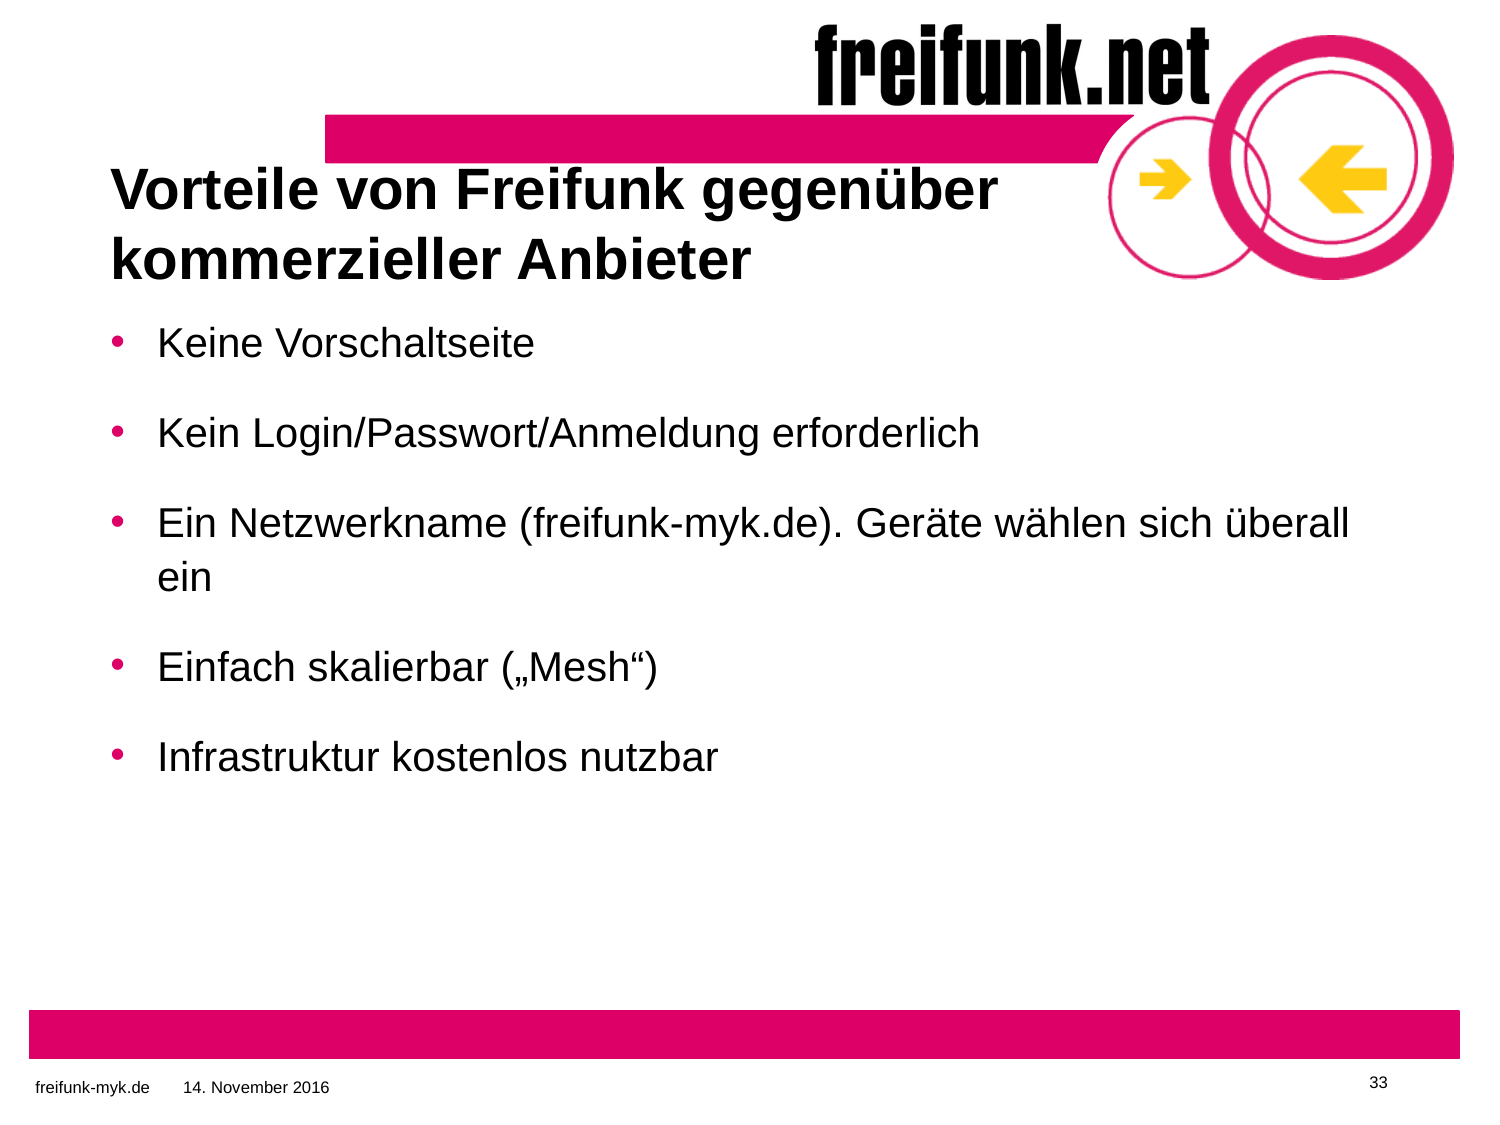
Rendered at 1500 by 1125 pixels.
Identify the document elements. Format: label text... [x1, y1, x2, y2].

picture [816, 24, 1454, 280]
list Keine Vorschaltseite Kein Login/Passwort/Anmeldung erforderlich Ein Netzwerkname (freifunk-myk.de). Geräte wählen sich überall ein Einfach skalierbar („Mesh“) Infrastruktur kostenlos nutzbar [110, 312, 1392, 1000]
title Vorteile von Freifunk gegenüber kommerzieller Anbieter [110, 160, 1093, 282]
